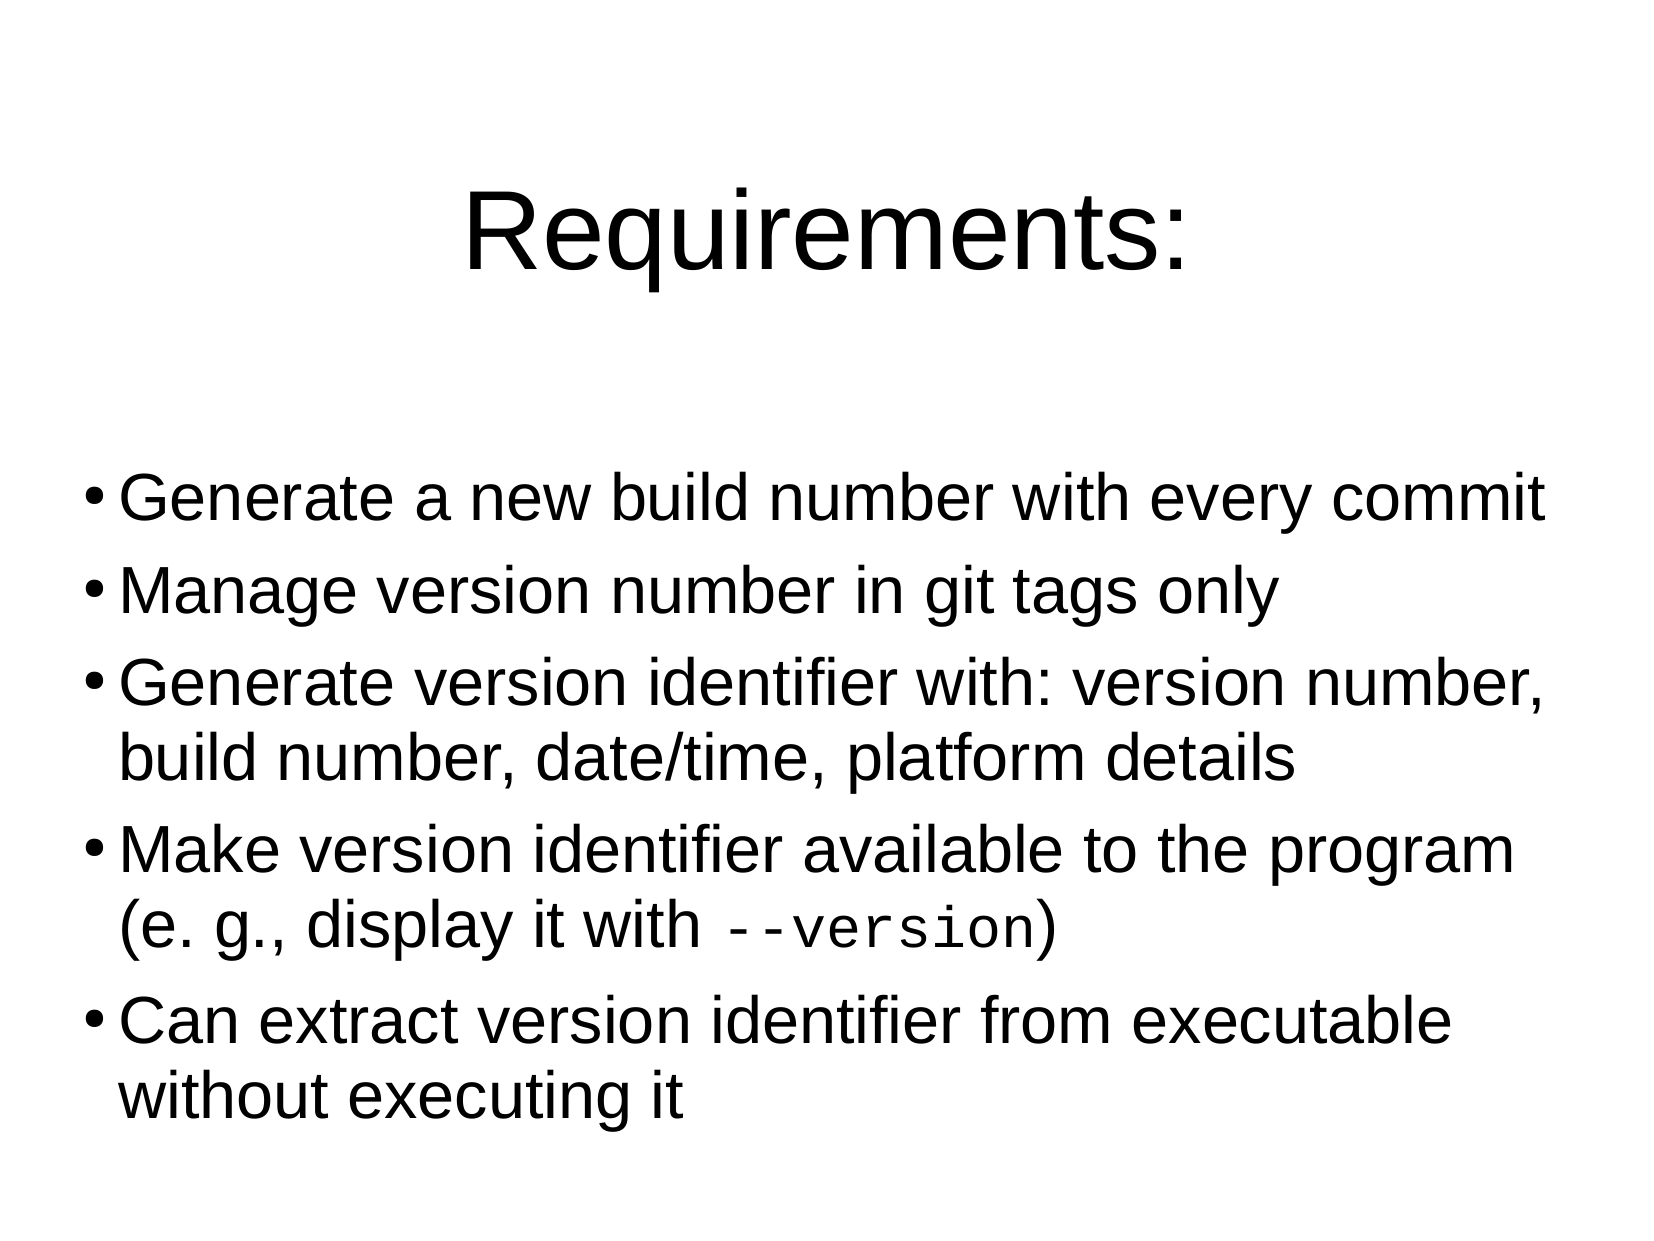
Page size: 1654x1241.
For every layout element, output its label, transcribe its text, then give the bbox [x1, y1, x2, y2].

subtitle Requirements: Generate a new build number with every commit Manage version number in git tags only Generate version identifier with: version number, build number, date/time, platform details Make version identifier available to the program (e. g., display it with --version) Can extract version identifier from executable without executing it [82, 167, 1571, 1133]
